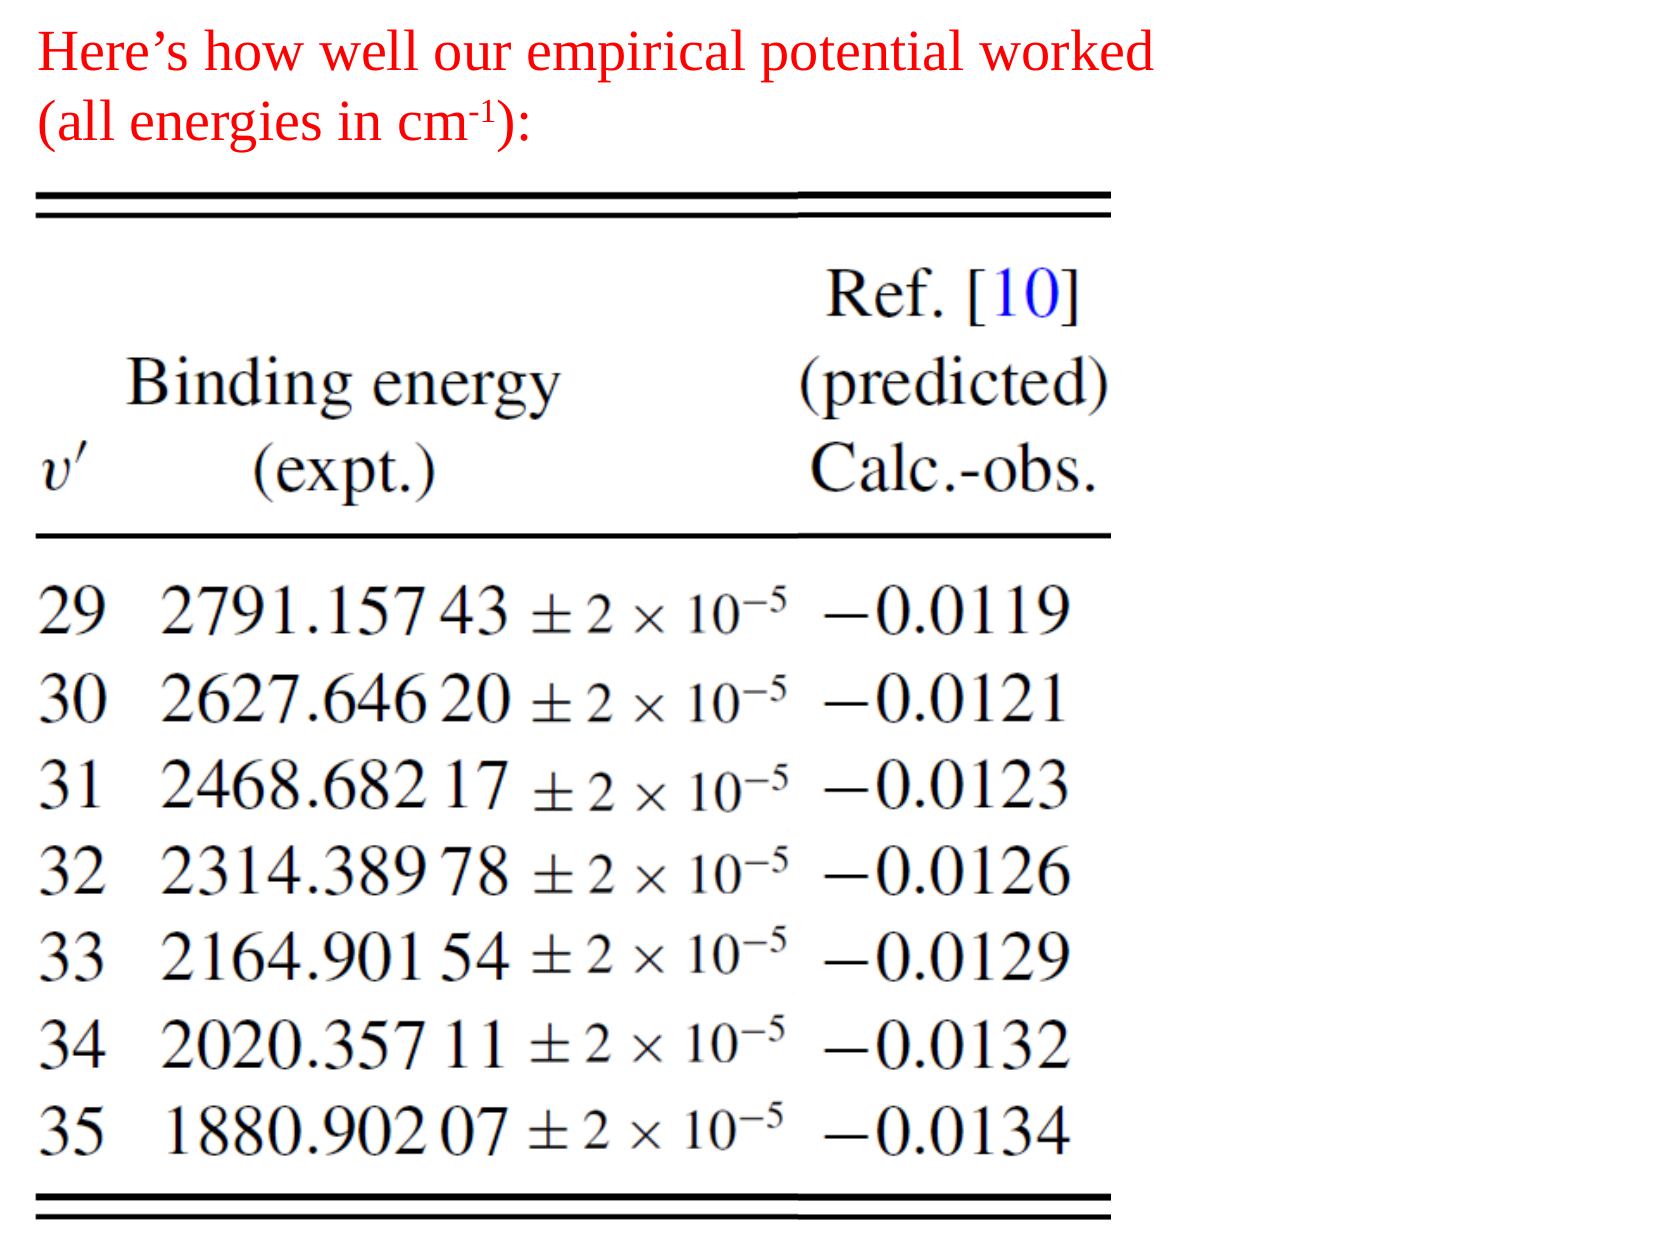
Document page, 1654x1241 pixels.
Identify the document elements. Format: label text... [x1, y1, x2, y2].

text_box Here’s how well our empirical potential worked (all energies in cm-1): [22, 4, 1644, 160]
picture [0, 173, 1111, 1241]
